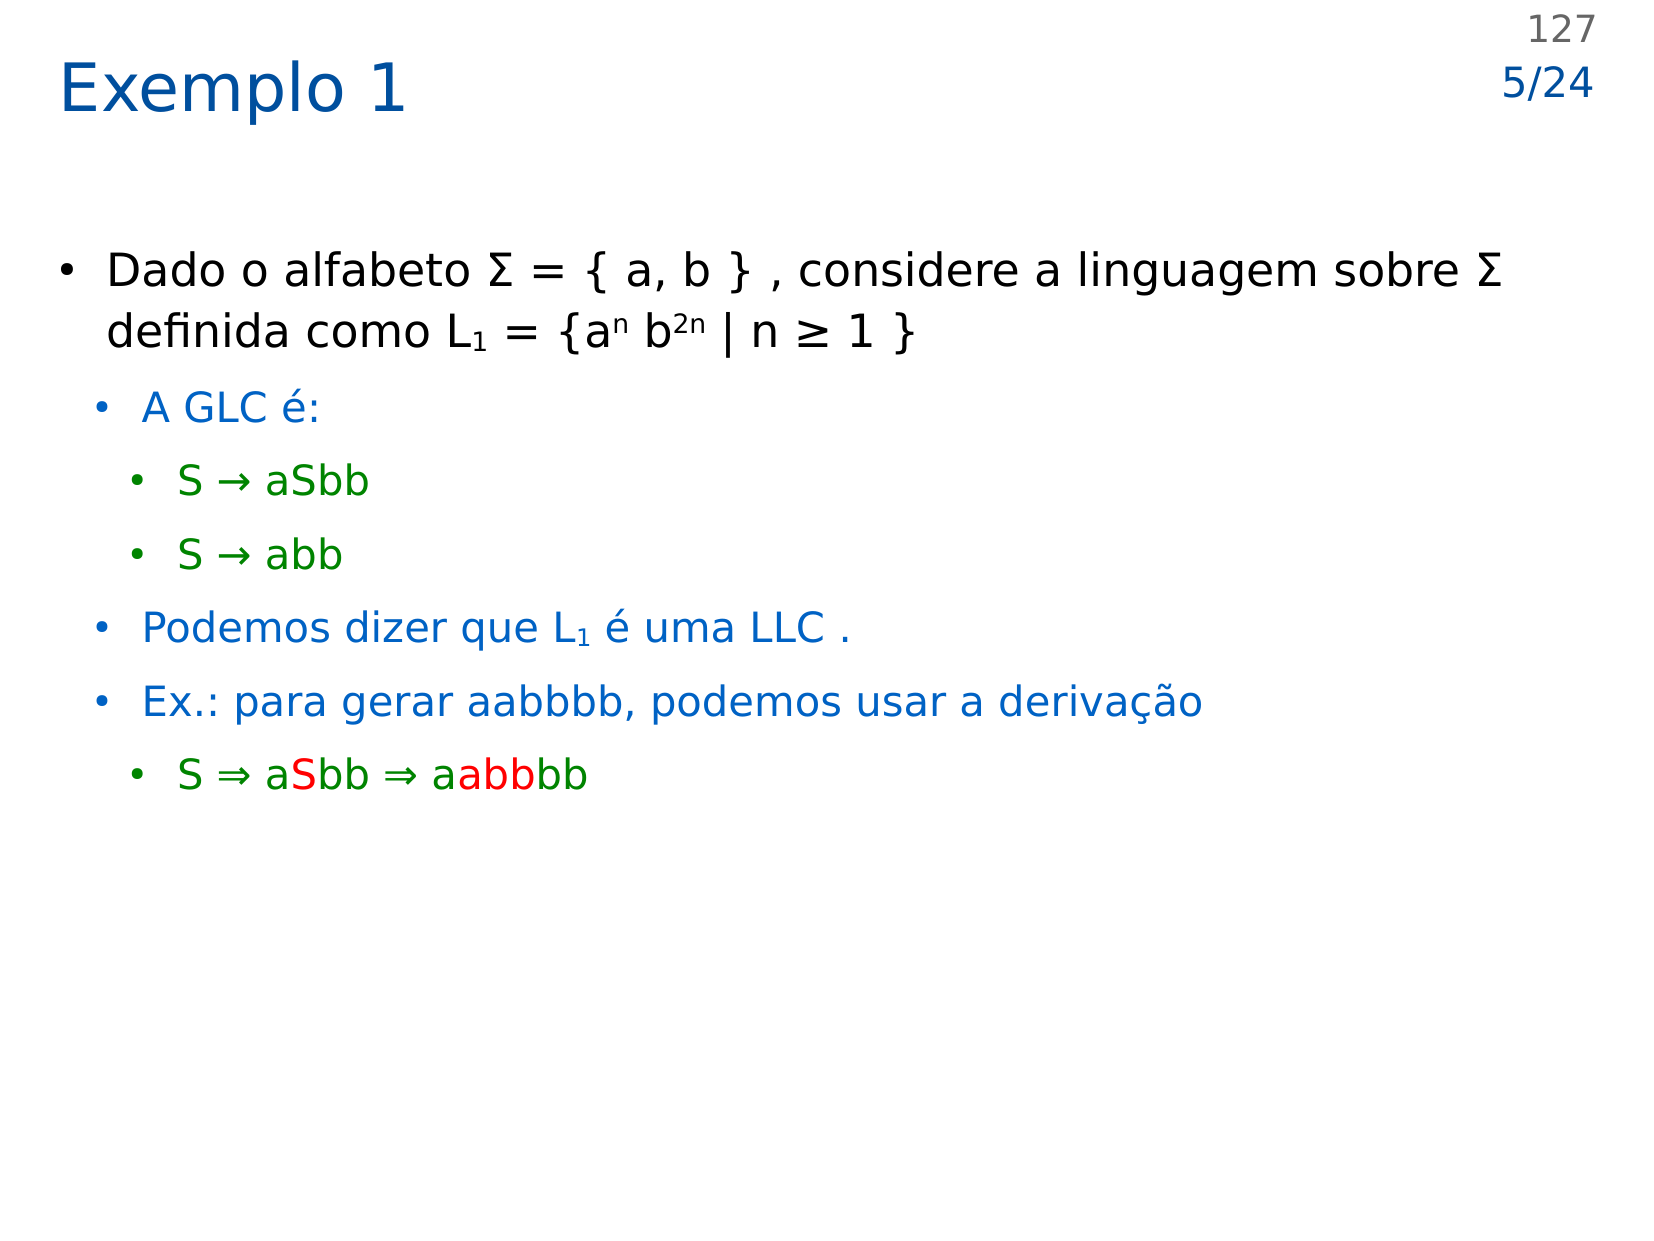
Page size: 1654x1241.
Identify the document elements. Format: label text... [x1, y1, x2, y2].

list Dado o alfabeto Σ = { a, b } , considere a linguagem sobre Σ definida como L1 = {an b2n | n ≥ 1 } A GLC é: S → aSbb S → abb Podemos dizer que L1 é uma LLC . Ex.: para gerar aabbbb, podemos usar a derivação S ⇒ aSbb ⇒ aabbbb [59, 236, 1595, 1211]
title Exemplo 1 [59, 29, 1625, 148]
text_box 127 [1375, 0, 1613, 64]
